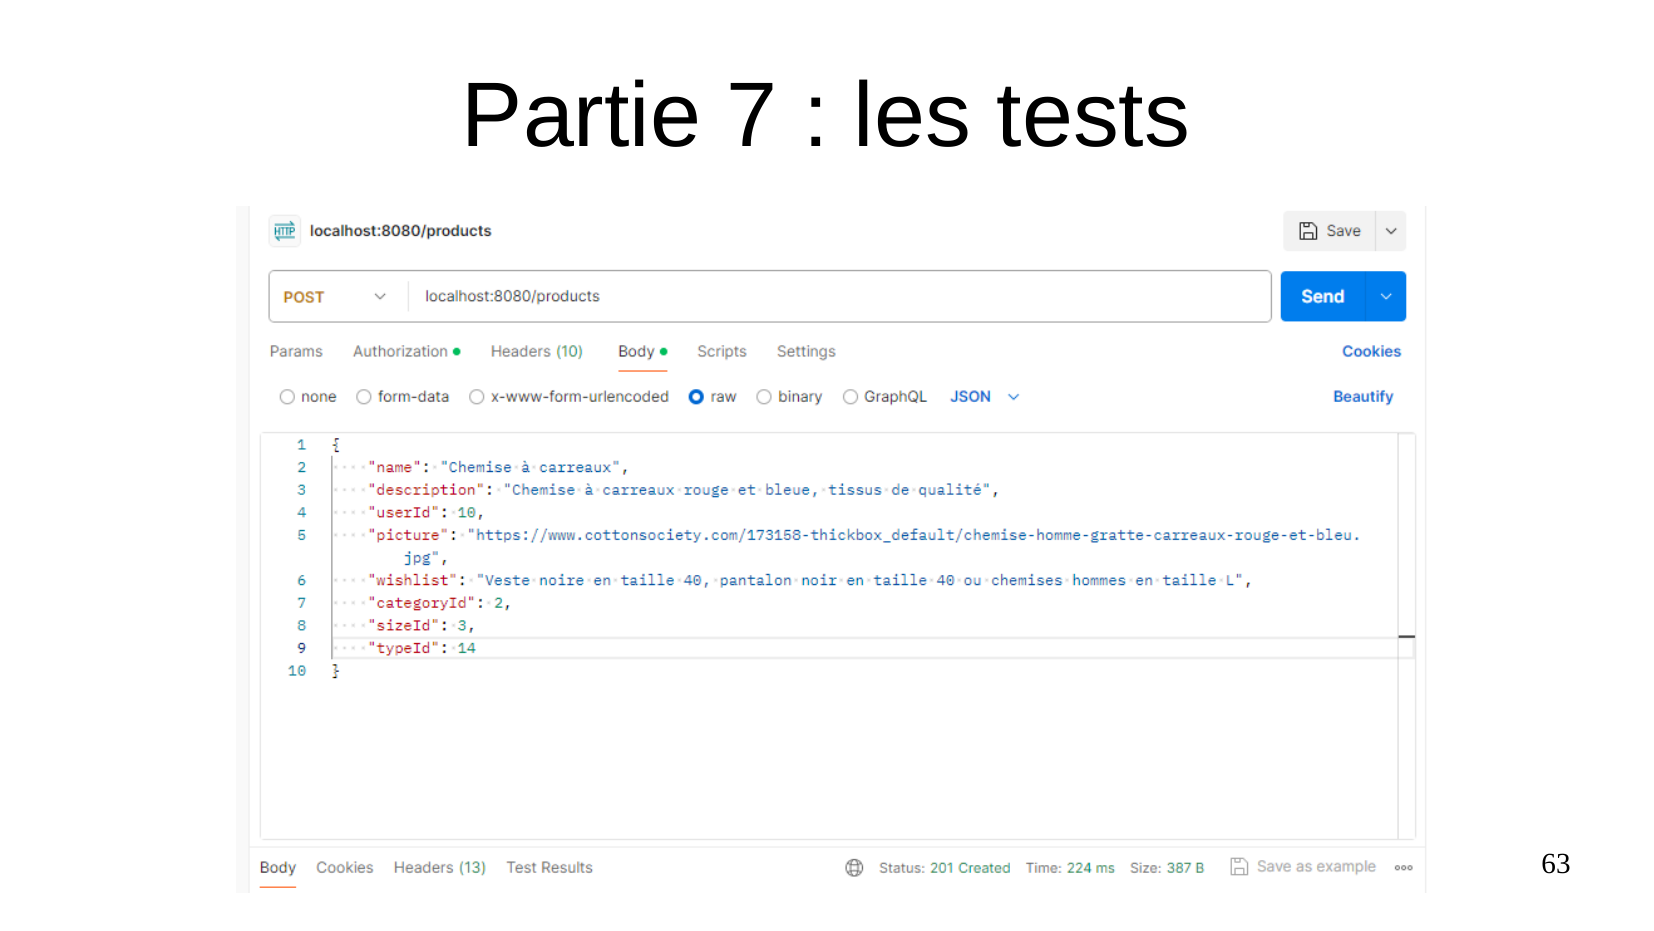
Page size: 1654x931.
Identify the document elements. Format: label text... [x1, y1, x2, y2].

title Partie 7 : les tests [82, 37, 1571, 193]
picture [236, 206, 1444, 893]
